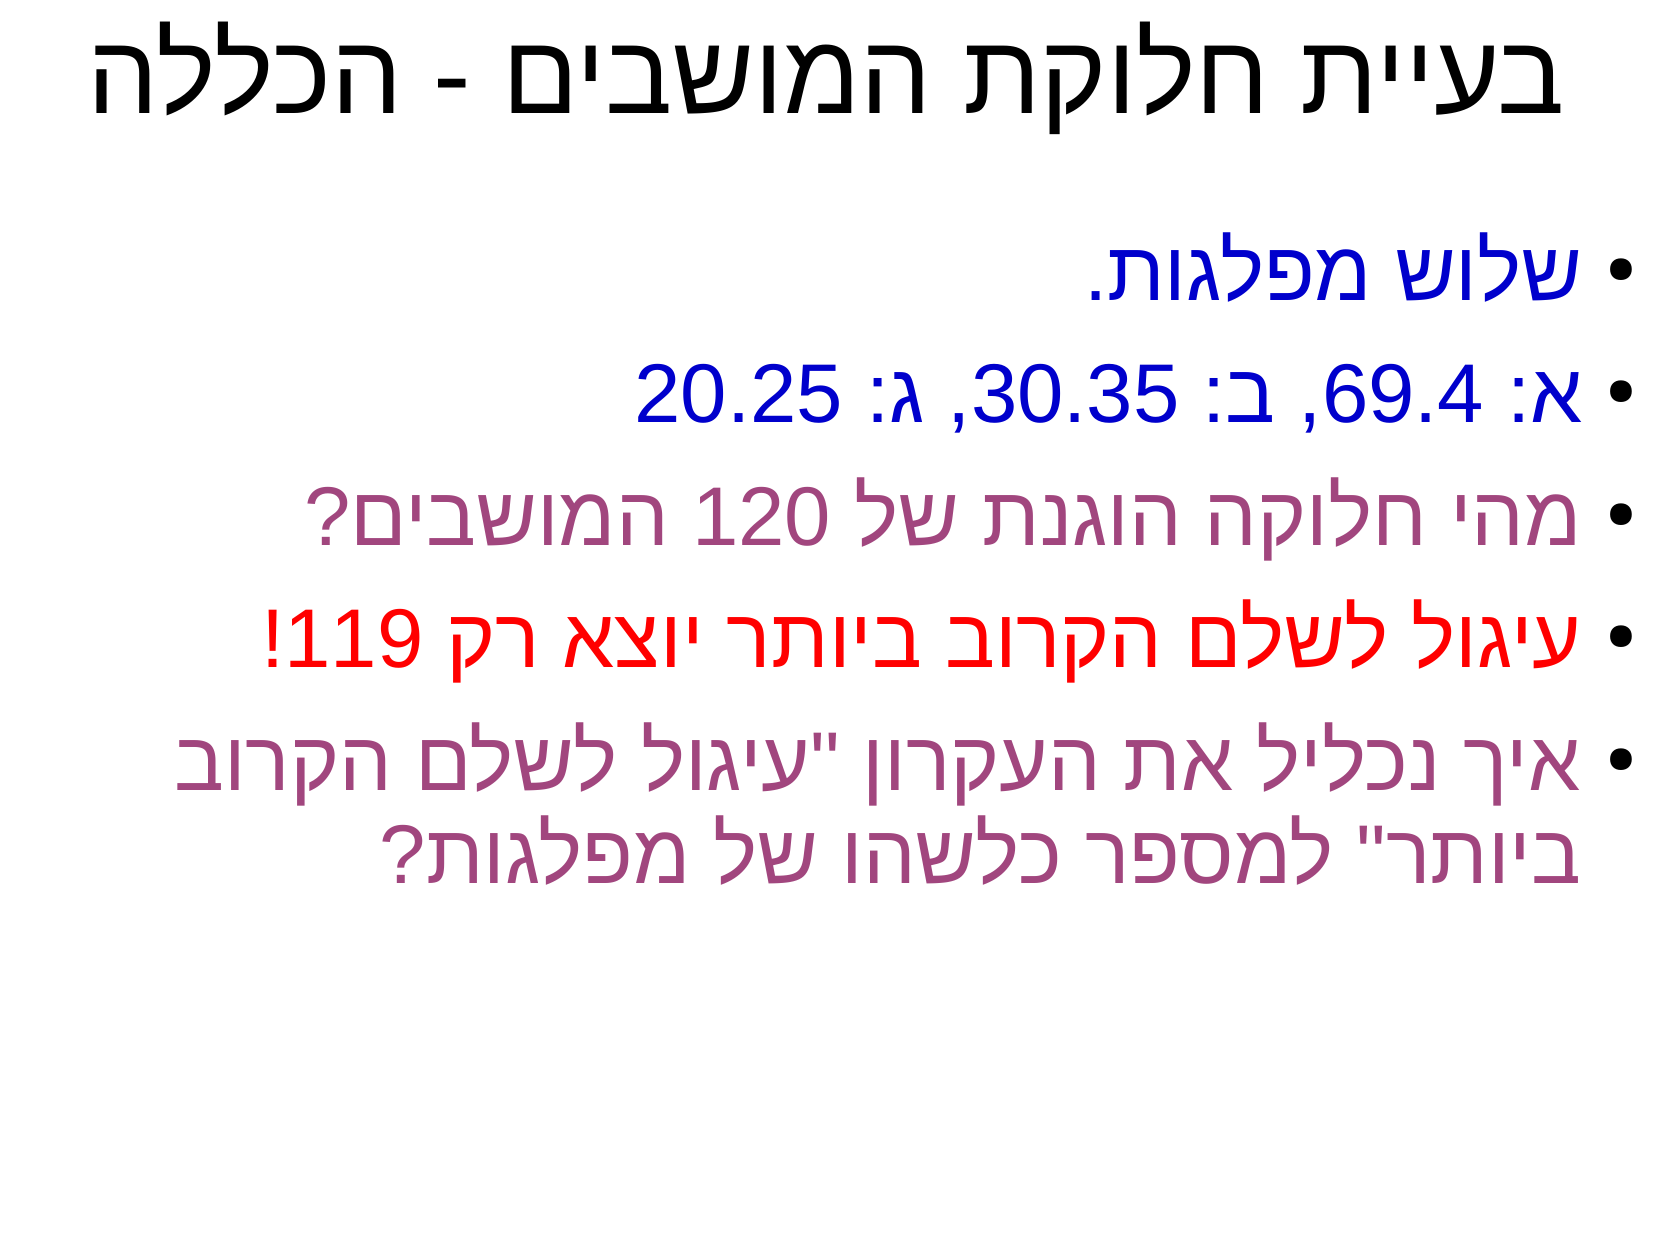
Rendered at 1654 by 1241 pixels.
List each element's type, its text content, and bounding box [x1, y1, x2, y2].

title בעיית חלוקת המושבים - הכללה [0, 0, 1654, 151]
list שלוש מפלגות. א: 69.4, ב: 30.35, ג: 20.25 מהי חלוקה הוגנת של 120 המושבים? עיגול לשלם הקרוב ביותר יוצא רק 119! איך נכליל את העקרון "עיגול לשלם הקרוב ביותר" למספר כלשהו של מפלגות? [0, 225, 1654, 916]
